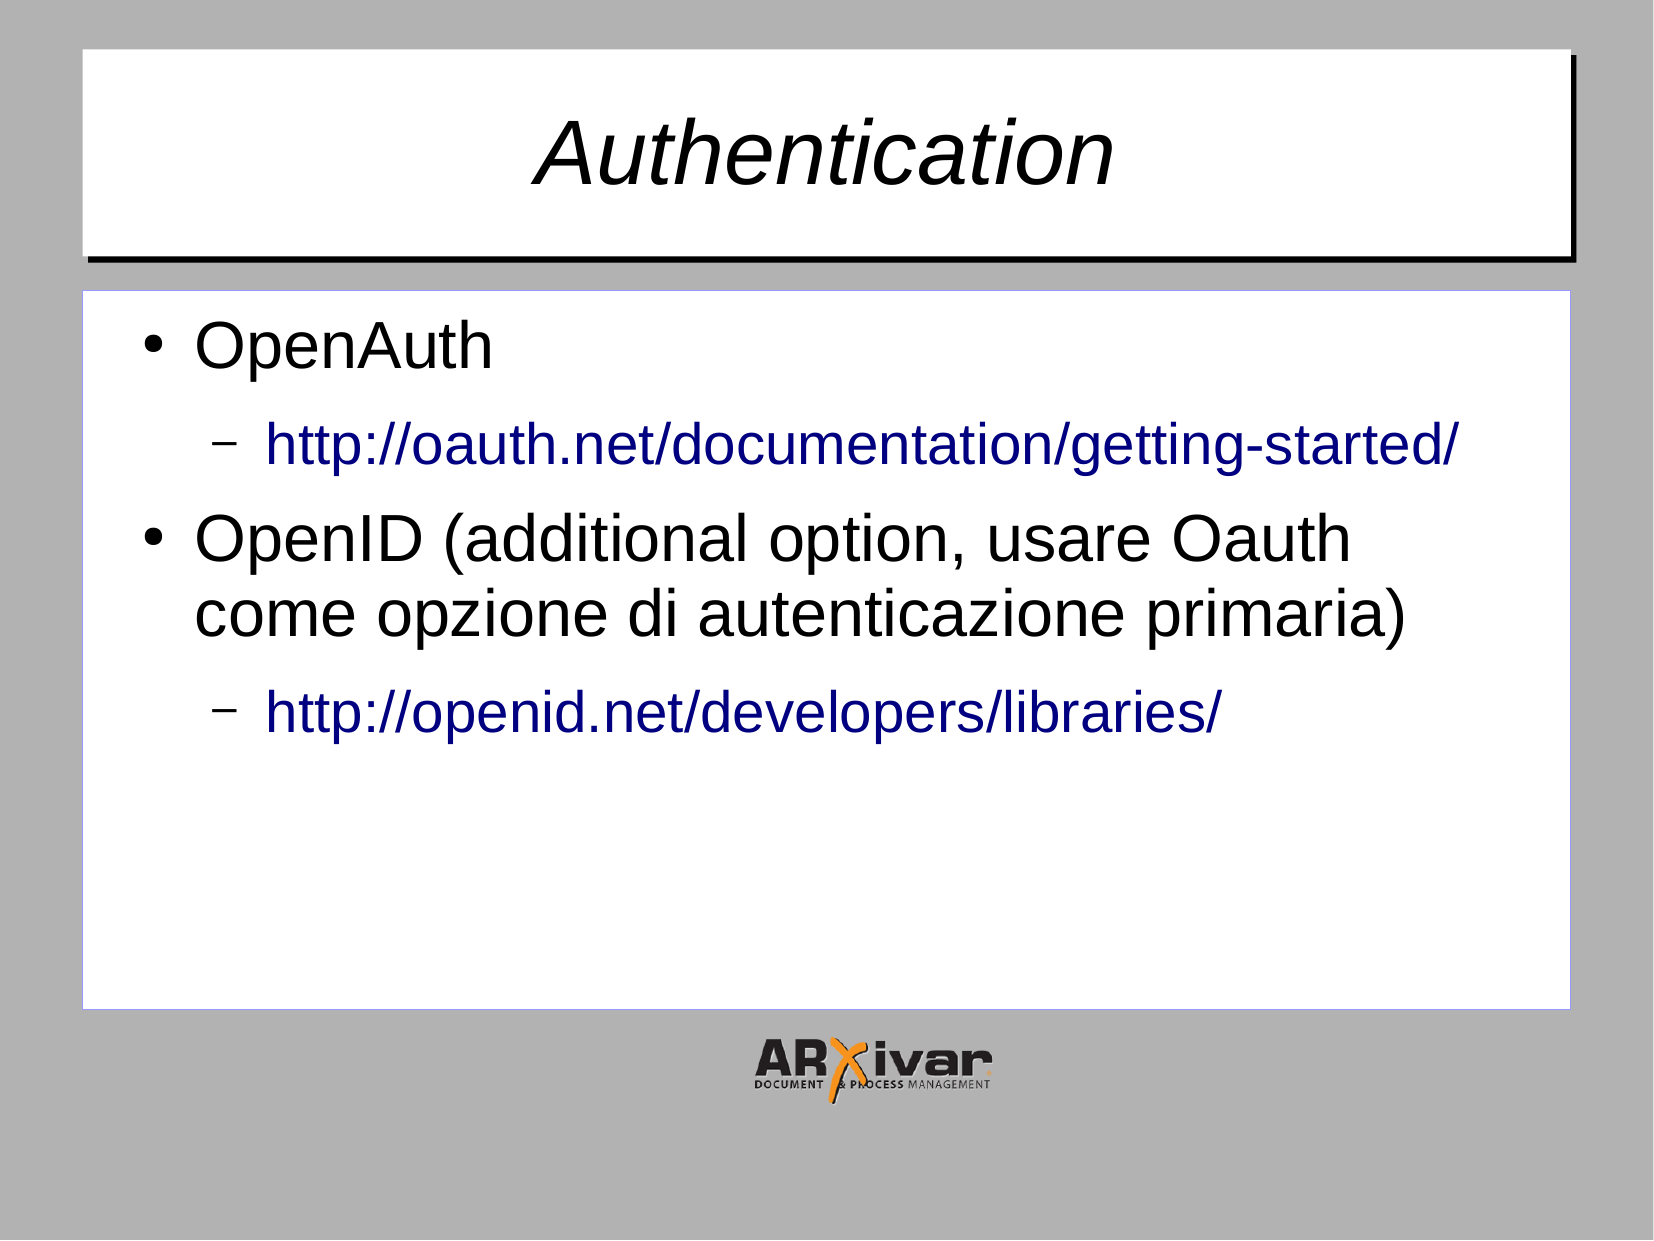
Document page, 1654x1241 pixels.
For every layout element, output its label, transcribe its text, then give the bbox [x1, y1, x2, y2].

picture [755, 1031, 993, 1111]
list OpenAuth http://oauth.net/documentation/getting-started/ OpenID (additional option, usare Oauth come opzione di autenticazione primaria) http://openid.net/developers/libraries/ [82, 290, 1571, 1010]
title Authentication [82, 49, 1571, 257]
